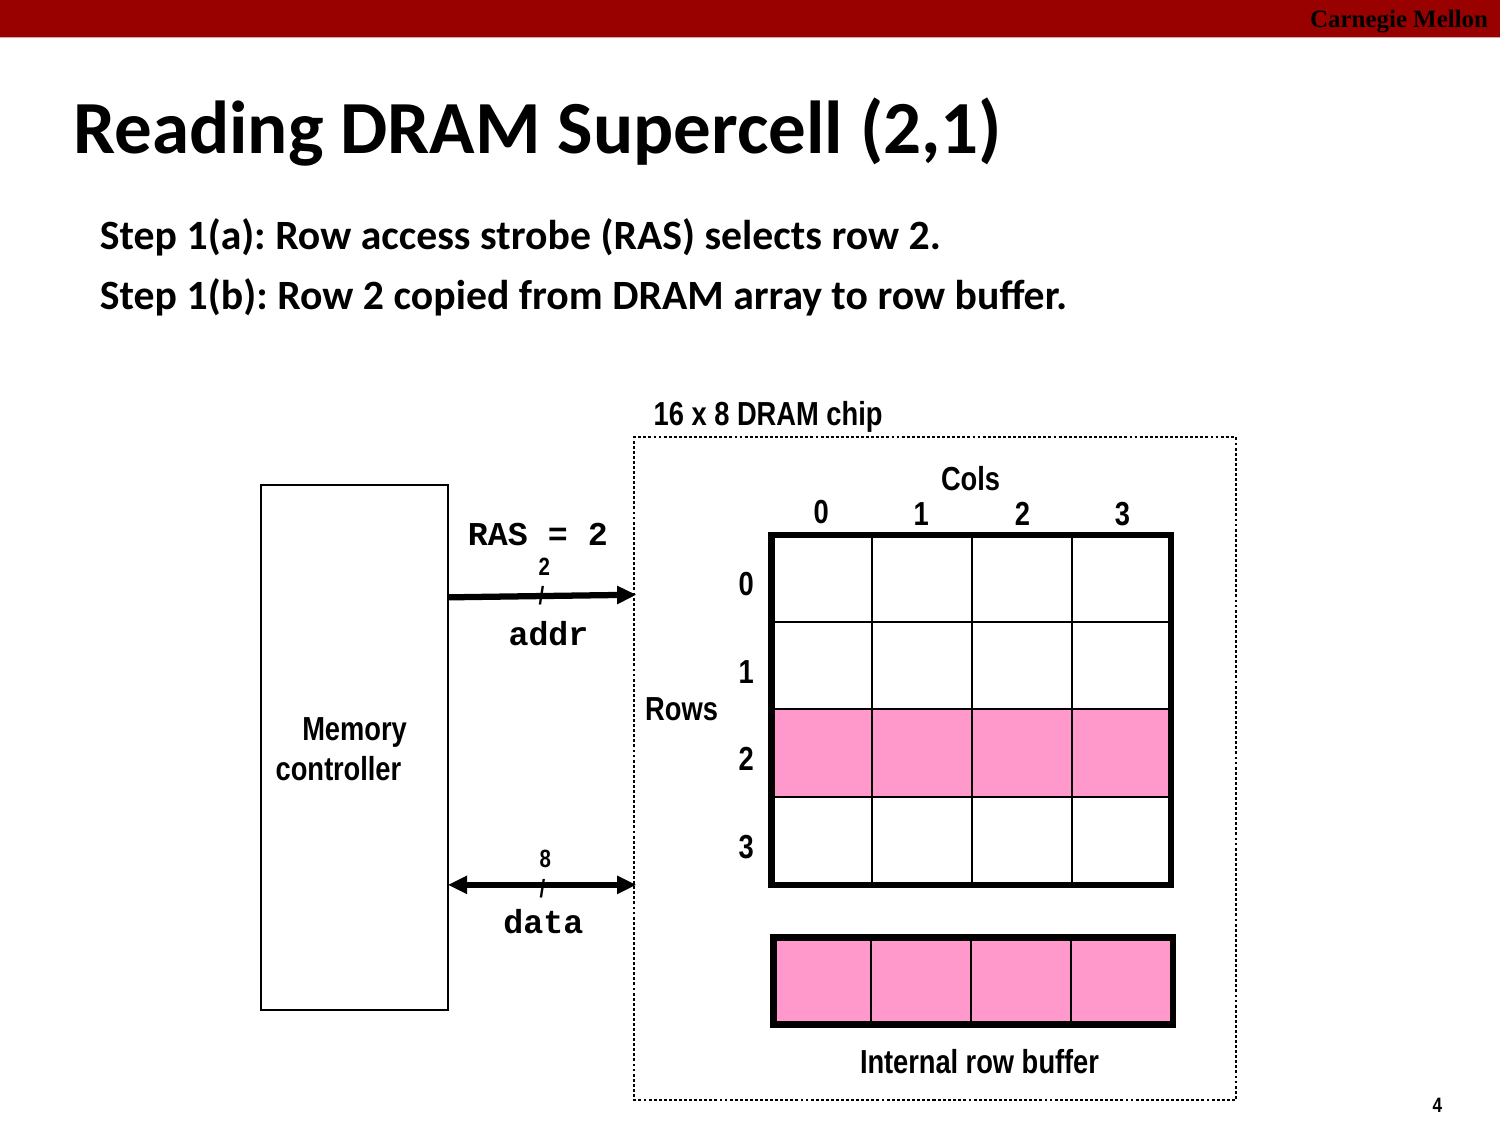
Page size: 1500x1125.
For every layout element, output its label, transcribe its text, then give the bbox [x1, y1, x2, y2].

text_box 2 / [523, 542, 565, 618]
text_box 3 [1100, 485, 1145, 532]
text_box Memory controller [260, 484, 449, 1010]
text_box 0 [798, 482, 844, 532]
text_box 1 [898, 485, 944, 532]
text_box 2 [1000, 485, 1045, 532]
text_box 16 x 8 DRAM chip [638, 385, 898, 440]
text_box 3 [723, 817, 768, 873]
text_box [1072, 937, 1170, 1021]
text_box 8 / [524, 834, 566, 910]
text_box data [488, 892, 599, 948]
text_box 1 [723, 642, 768, 698]
text_box Cols [926, 449, 1016, 505]
text_box addr [493, 604, 604, 660]
list Step 1(a): Row access strobe (RAS) selects row 2. Step 1(b): Row 2 copied from DRAM array to row buffer. [85, 200, 1425, 363]
title Reading DRAM Supercell (2,1) [58, 71, 1304, 197]
text_box Internal row buffer [845, 1032, 1115, 1088]
text_box Rows [630, 679, 733, 735]
text_box [773, 937, 1174, 1025]
text_box 2 [723, 729, 768, 785]
text_box [972, 937, 1070, 1021]
text_box [775, 538, 1168, 882]
text_box [872, 937, 970, 1021]
text_box [773, 937, 870, 1021]
text_box RAS = 2 [453, 504, 623, 560]
text_box 0 [723, 554, 768, 610]
